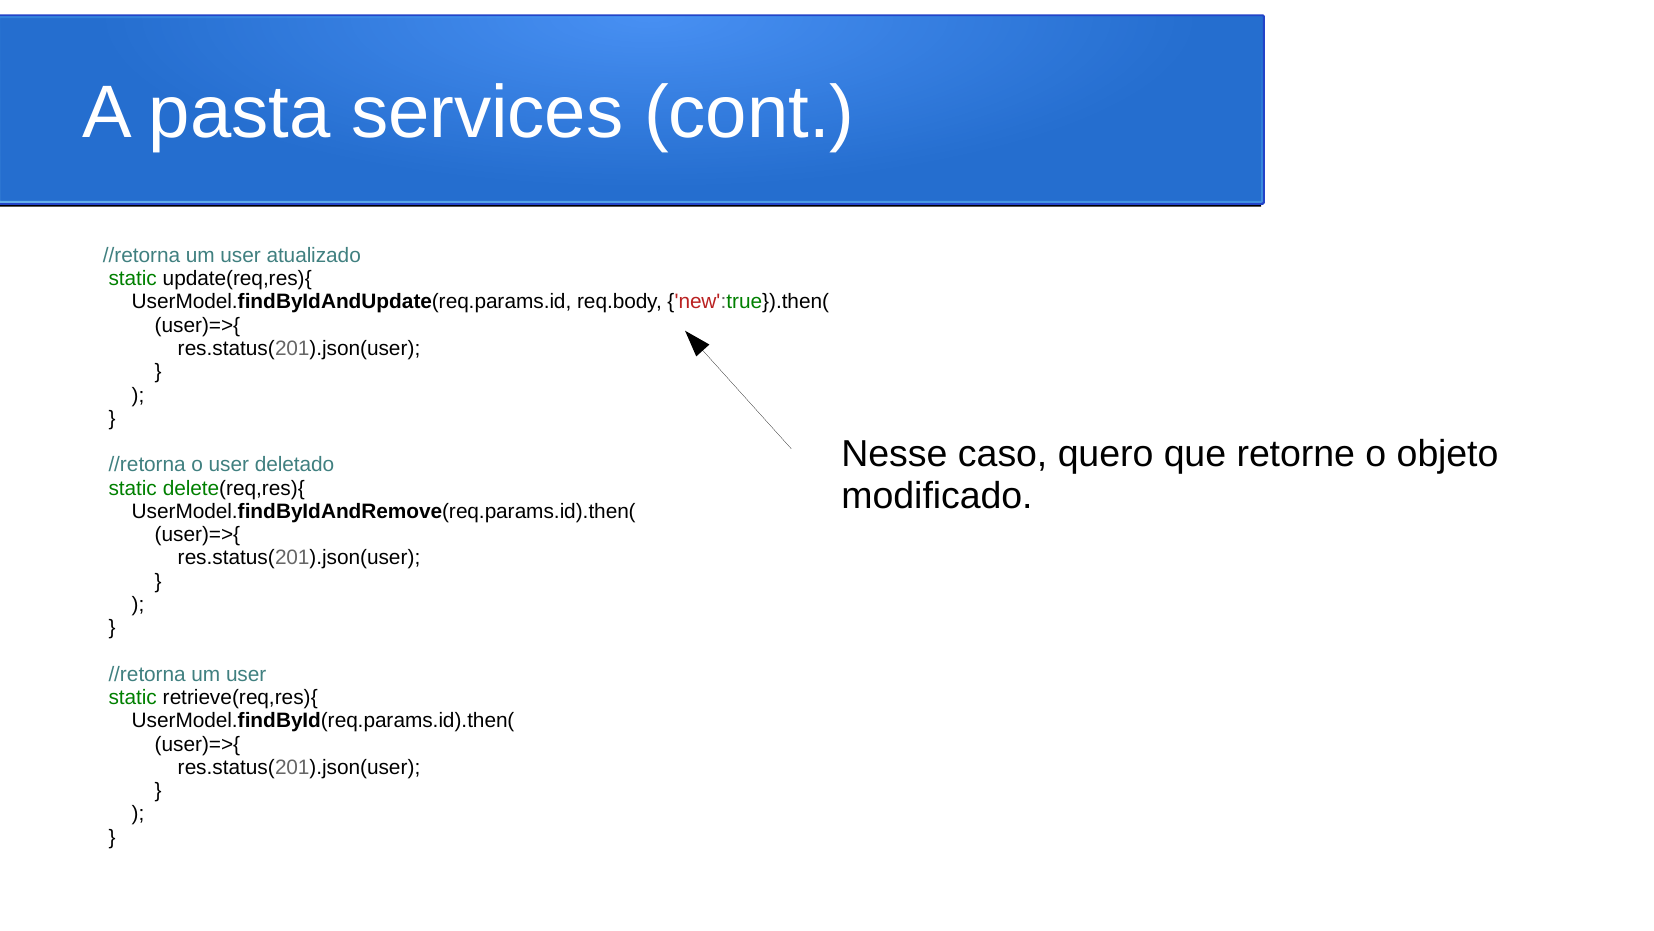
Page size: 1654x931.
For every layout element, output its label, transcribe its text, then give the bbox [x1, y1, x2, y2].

title A pasta services (cont.) [82, 35, 1235, 189]
text_box //retorna um user atualizado static update(req,res){ UserModel.findByIdAndUpdate(req.params.id, req.body, {'new':true}).then( (user)=>{ res.status(201).json(user); } ); } //retorna o user deletado static delete(req,res){ UserModel.findByIdAndRemove(req.params.id).then( (user)=>{ res.status(201).json(user); } ); } //retorna um user static retrieve(req,res){ UserModel.findById(req.params.id).then( (user)=>{ res.status(201).json(user); } ); } [70, 236, 1323, 880]
text_box Nesse caso, quero que retorne o objeto modificado. [826, 425, 1514, 524]
